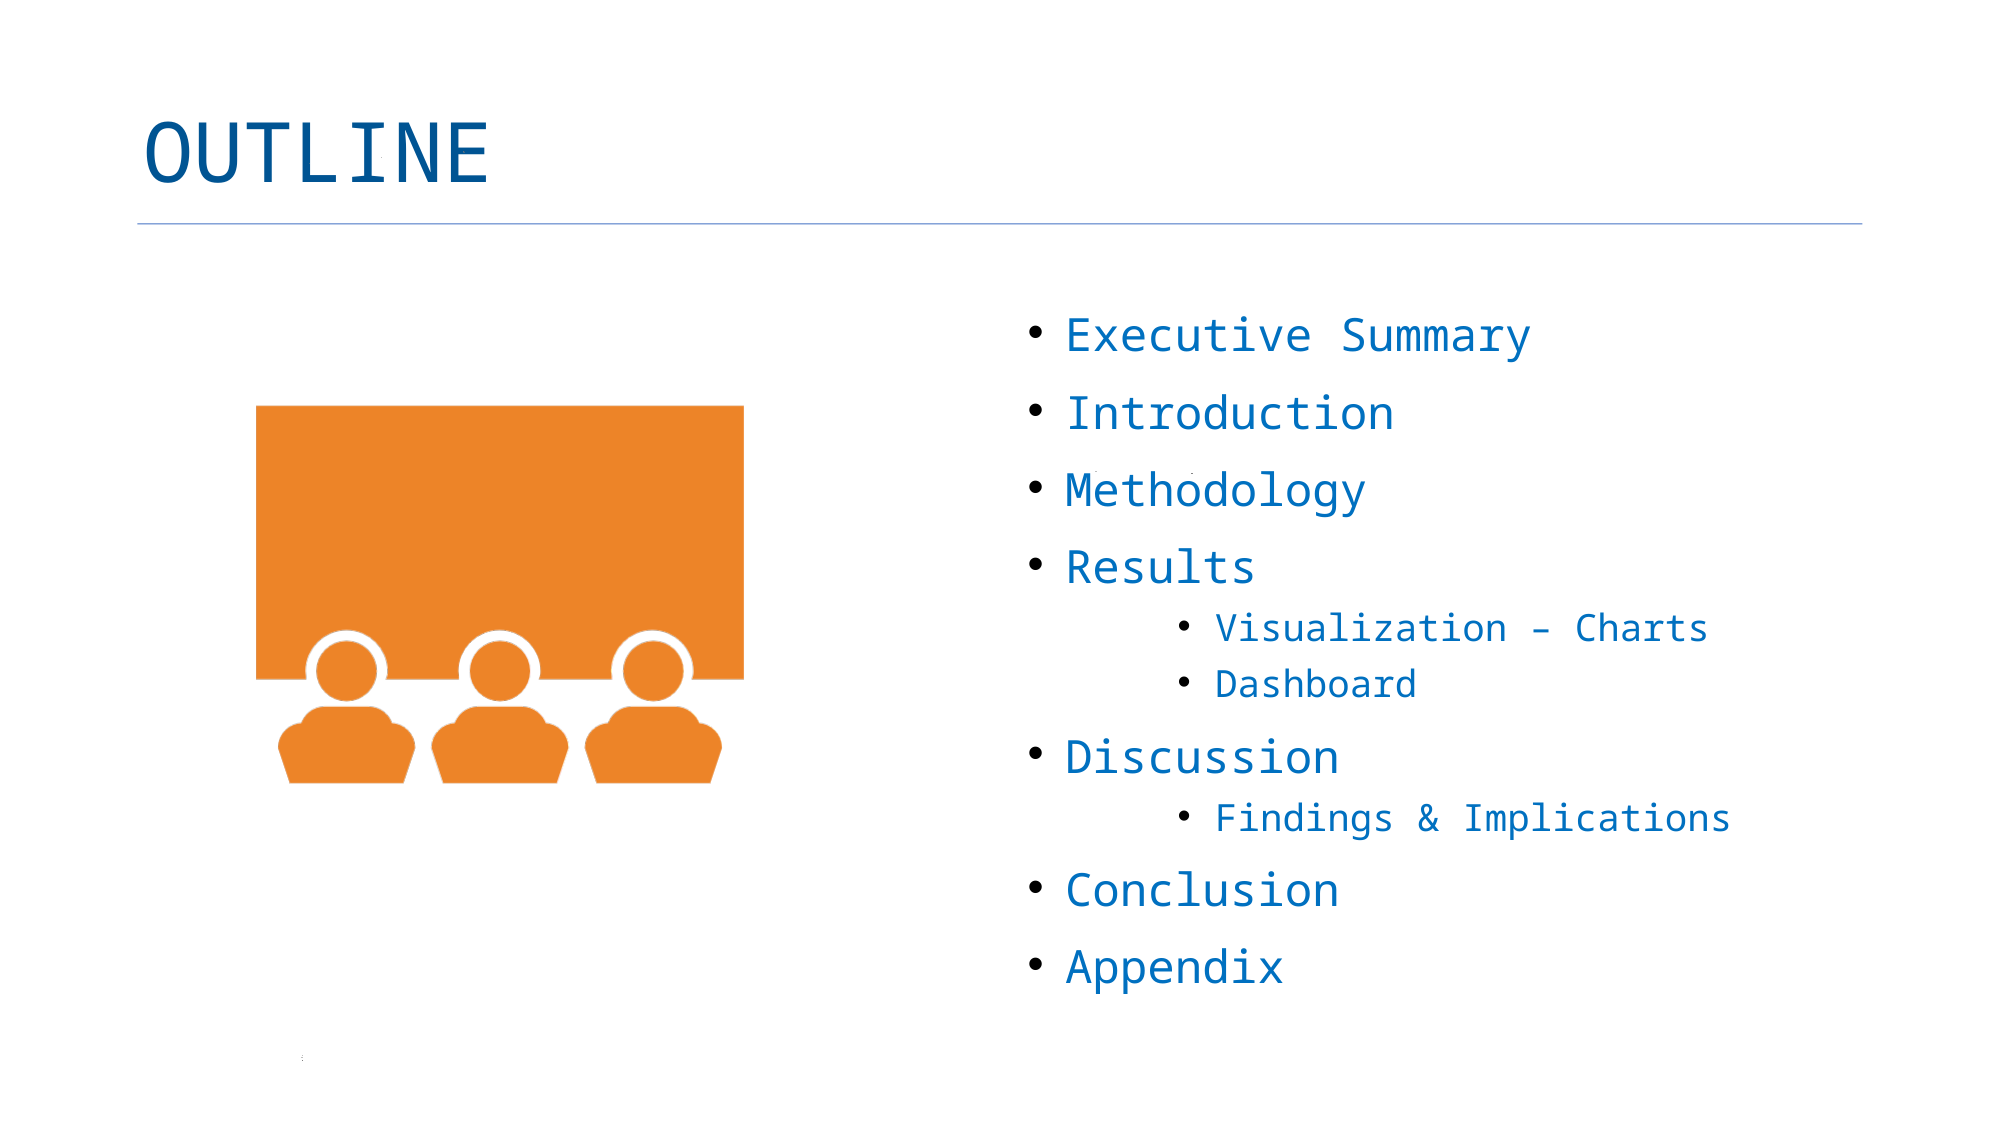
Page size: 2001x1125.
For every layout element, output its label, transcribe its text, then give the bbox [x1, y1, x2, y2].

list Executive Summary Introduction Methodology Results Visualization – Charts Dashboard Discussion Findings & Implications Conclusion Appendix [1012, 299, 1863, 1014]
title OUTLINE [128, 43, 1525, 261]
picture [237, 332, 763, 857]
